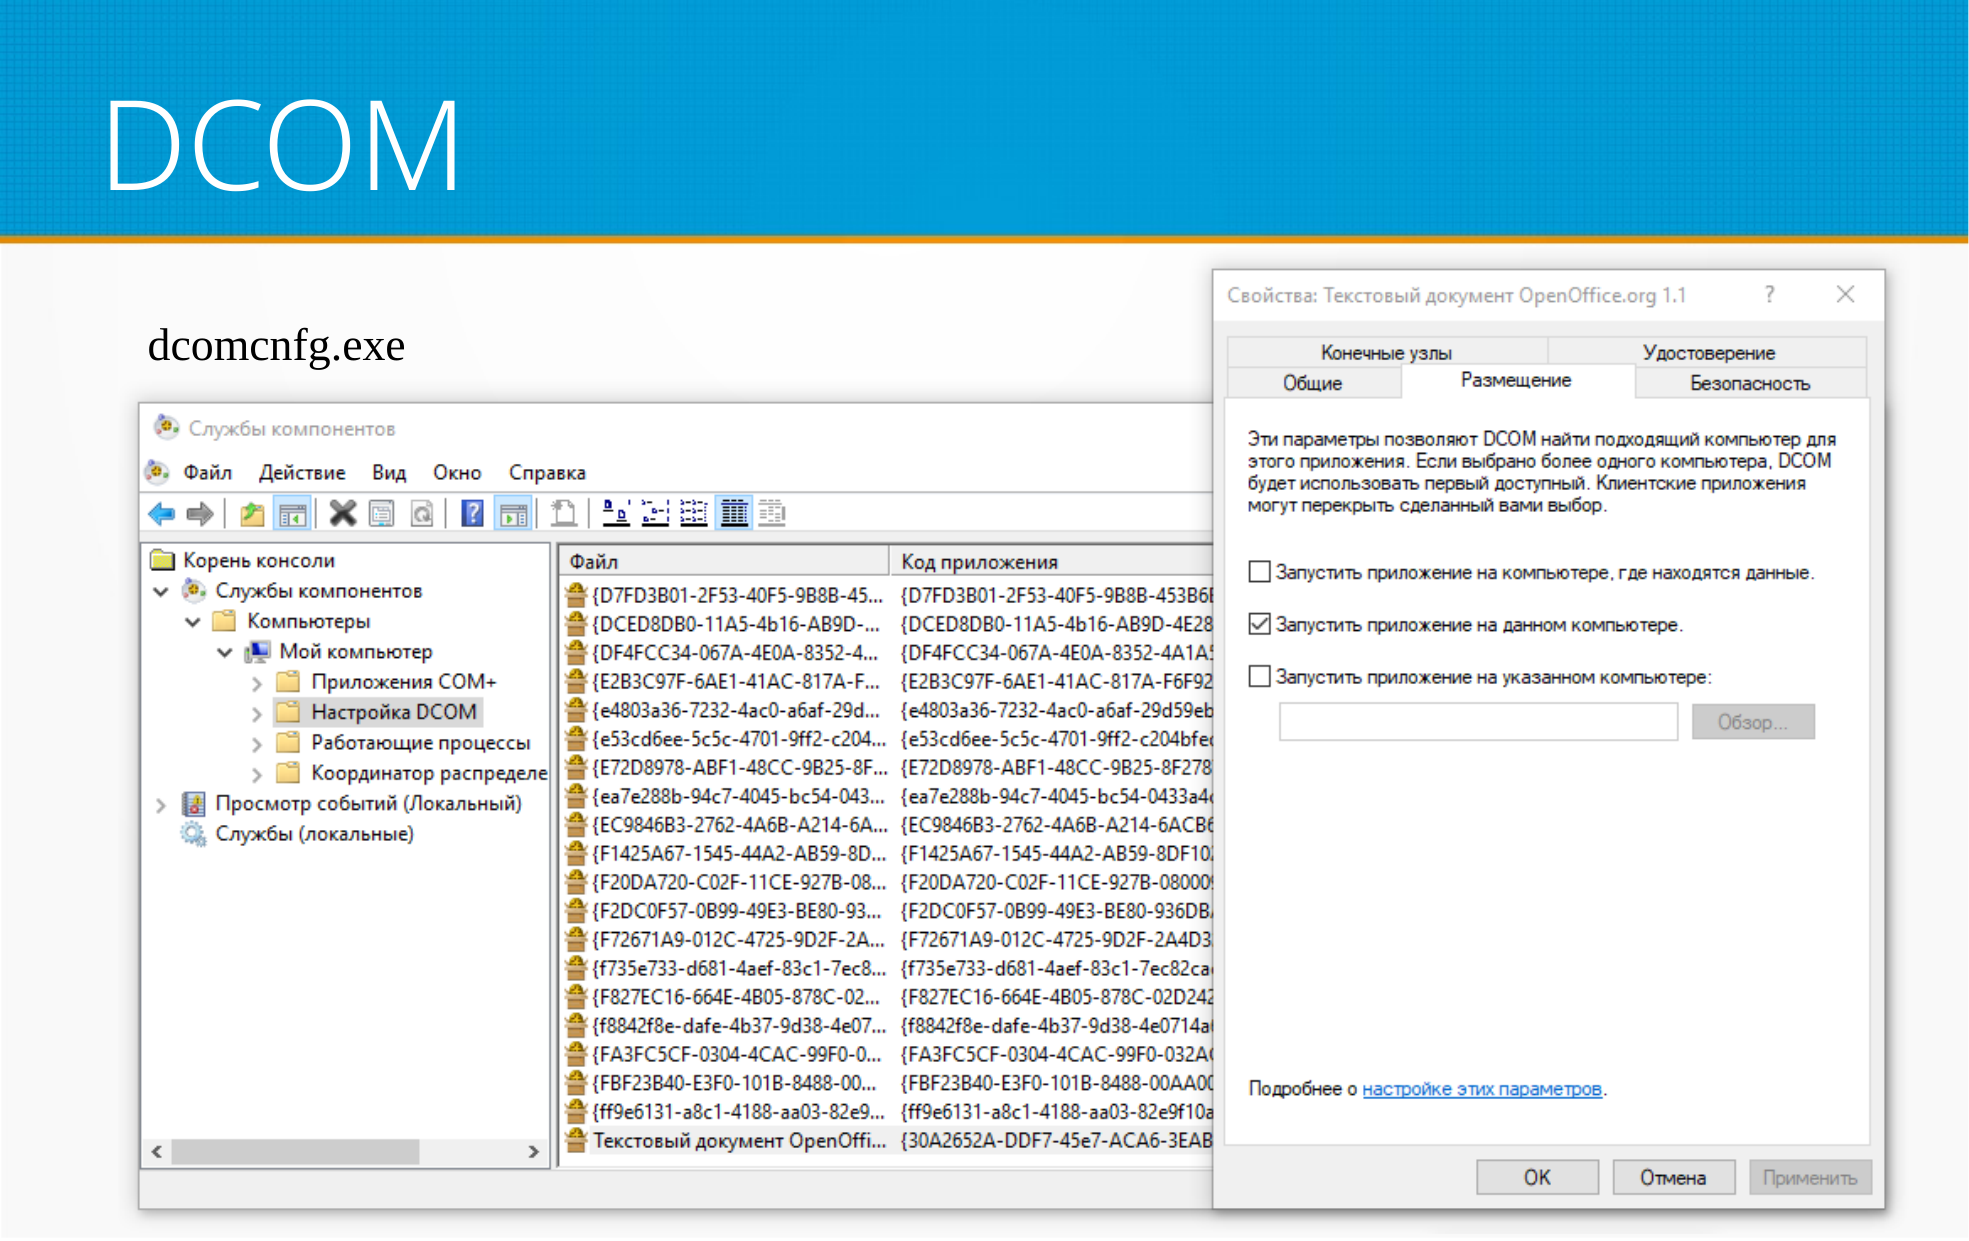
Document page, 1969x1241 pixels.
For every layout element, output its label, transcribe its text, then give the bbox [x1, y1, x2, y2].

text_box dcomcnfg.exe [141, 313, 412, 377]
picture [0, 233, 1969, 1241]
title DCOM [98, 19, 1870, 227]
